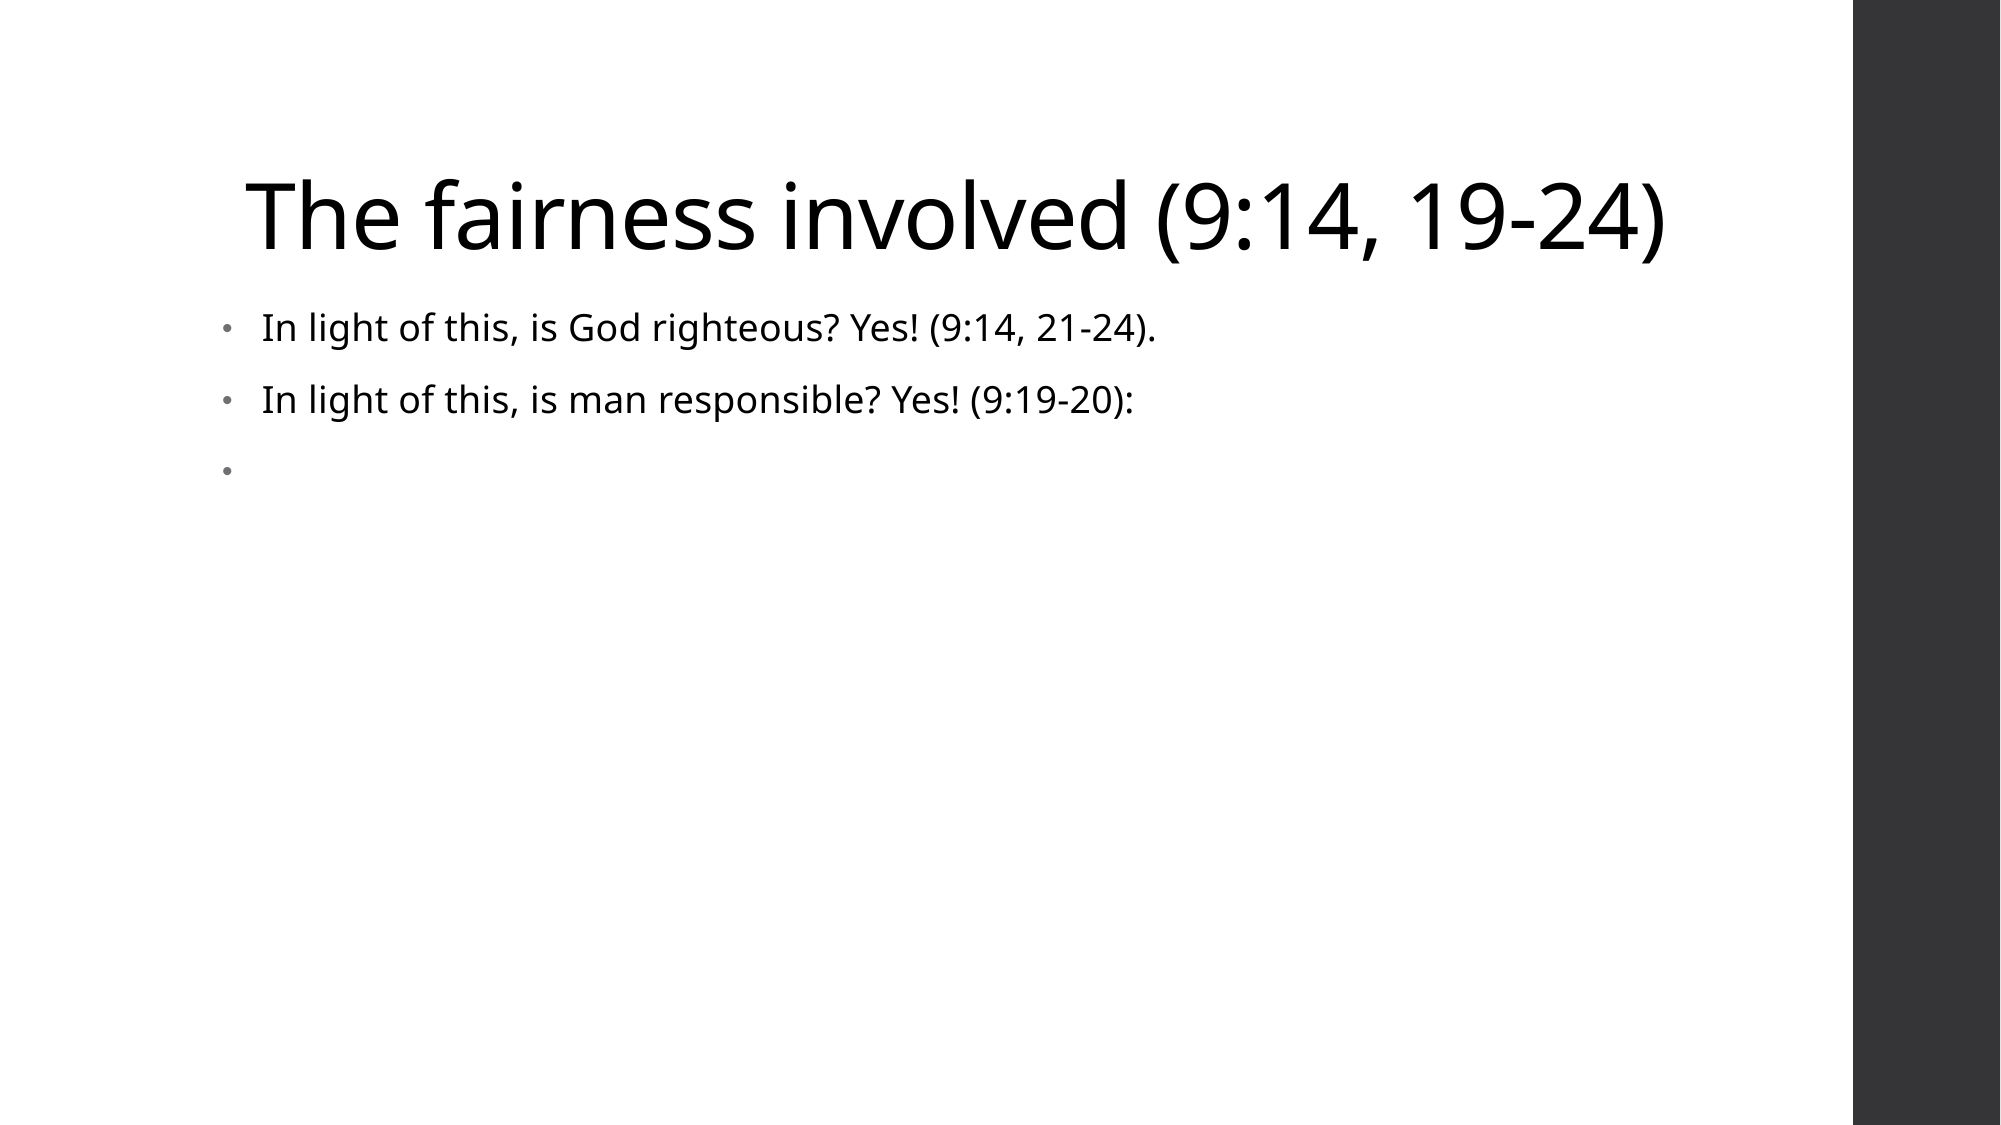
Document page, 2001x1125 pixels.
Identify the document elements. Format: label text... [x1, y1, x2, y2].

list In light of this, is God righteous? Yes! (9:14, 21-24). In light of this, is man responsible? Yes! (9:19-20): [206, 299, 1617, 1014]
title The fairness involved (9:14, 19-24) [206, 60, 1797, 278]
